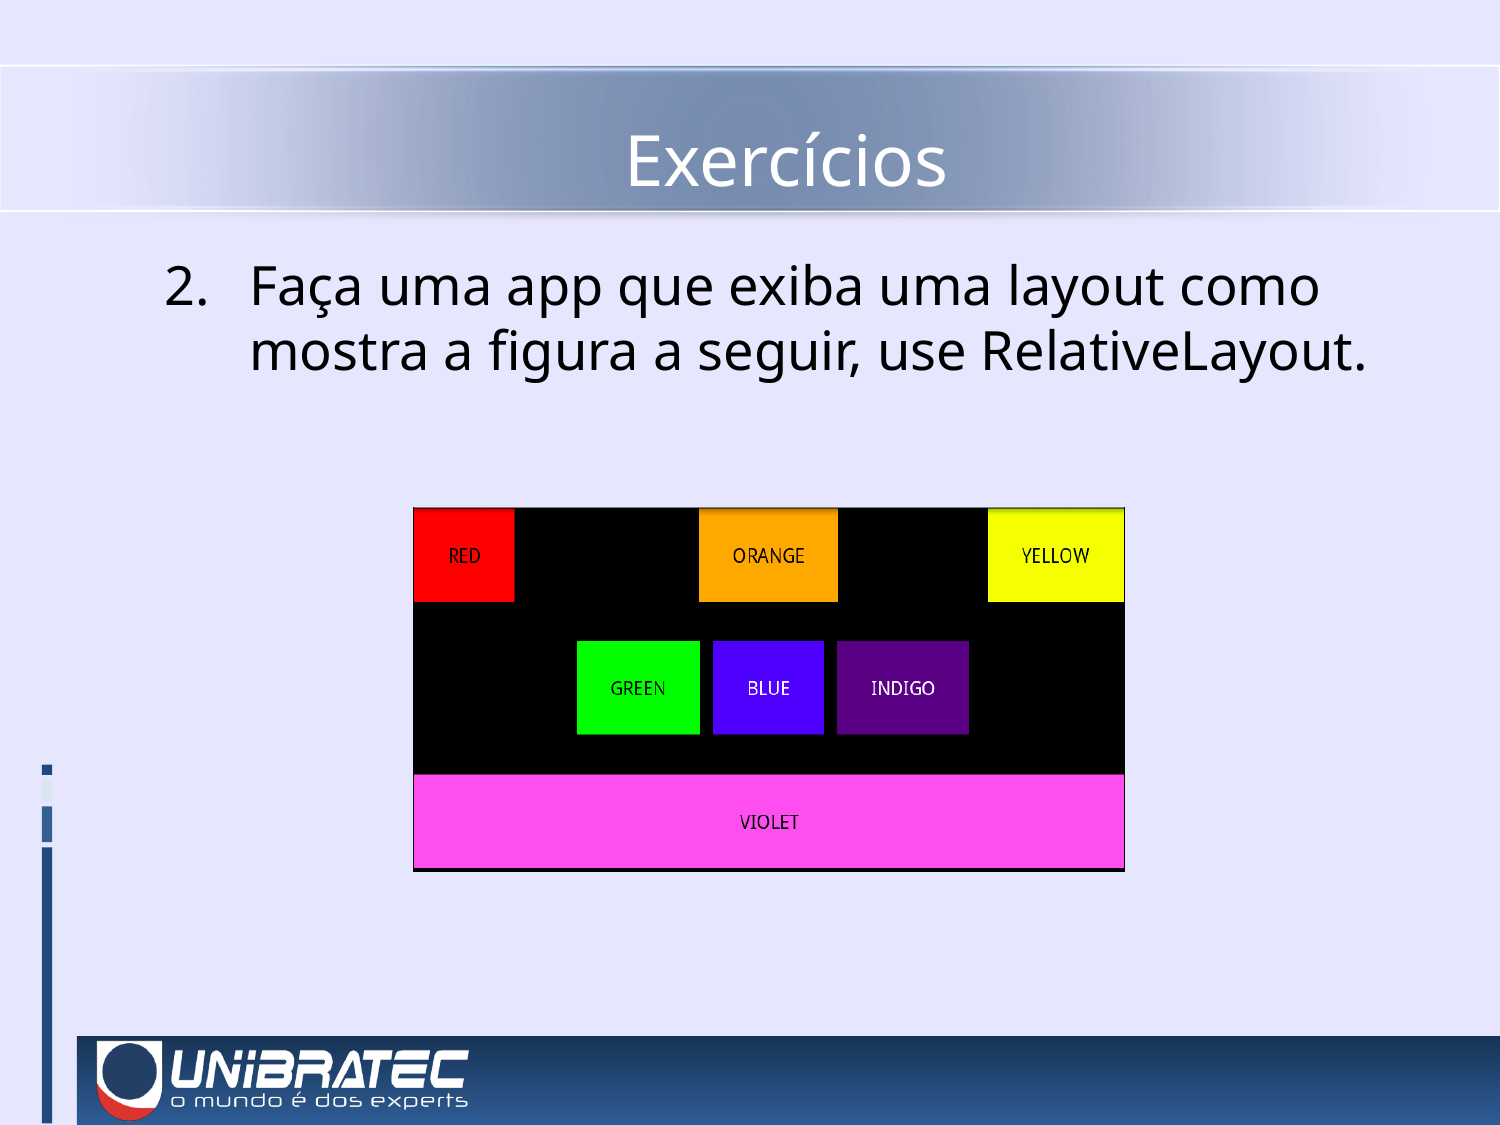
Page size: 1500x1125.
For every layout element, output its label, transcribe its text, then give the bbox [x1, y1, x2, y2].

picture [0, 58, 1500, 227]
title Exercícios [150, 84, 1424, 233]
picture [96, 1040, 469, 1121]
picture [413, 507, 1125, 872]
list Faça uma app que exiba uma layout como mostra a figura a seguir, use RelativeLayout. [150, 243, 1424, 993]
